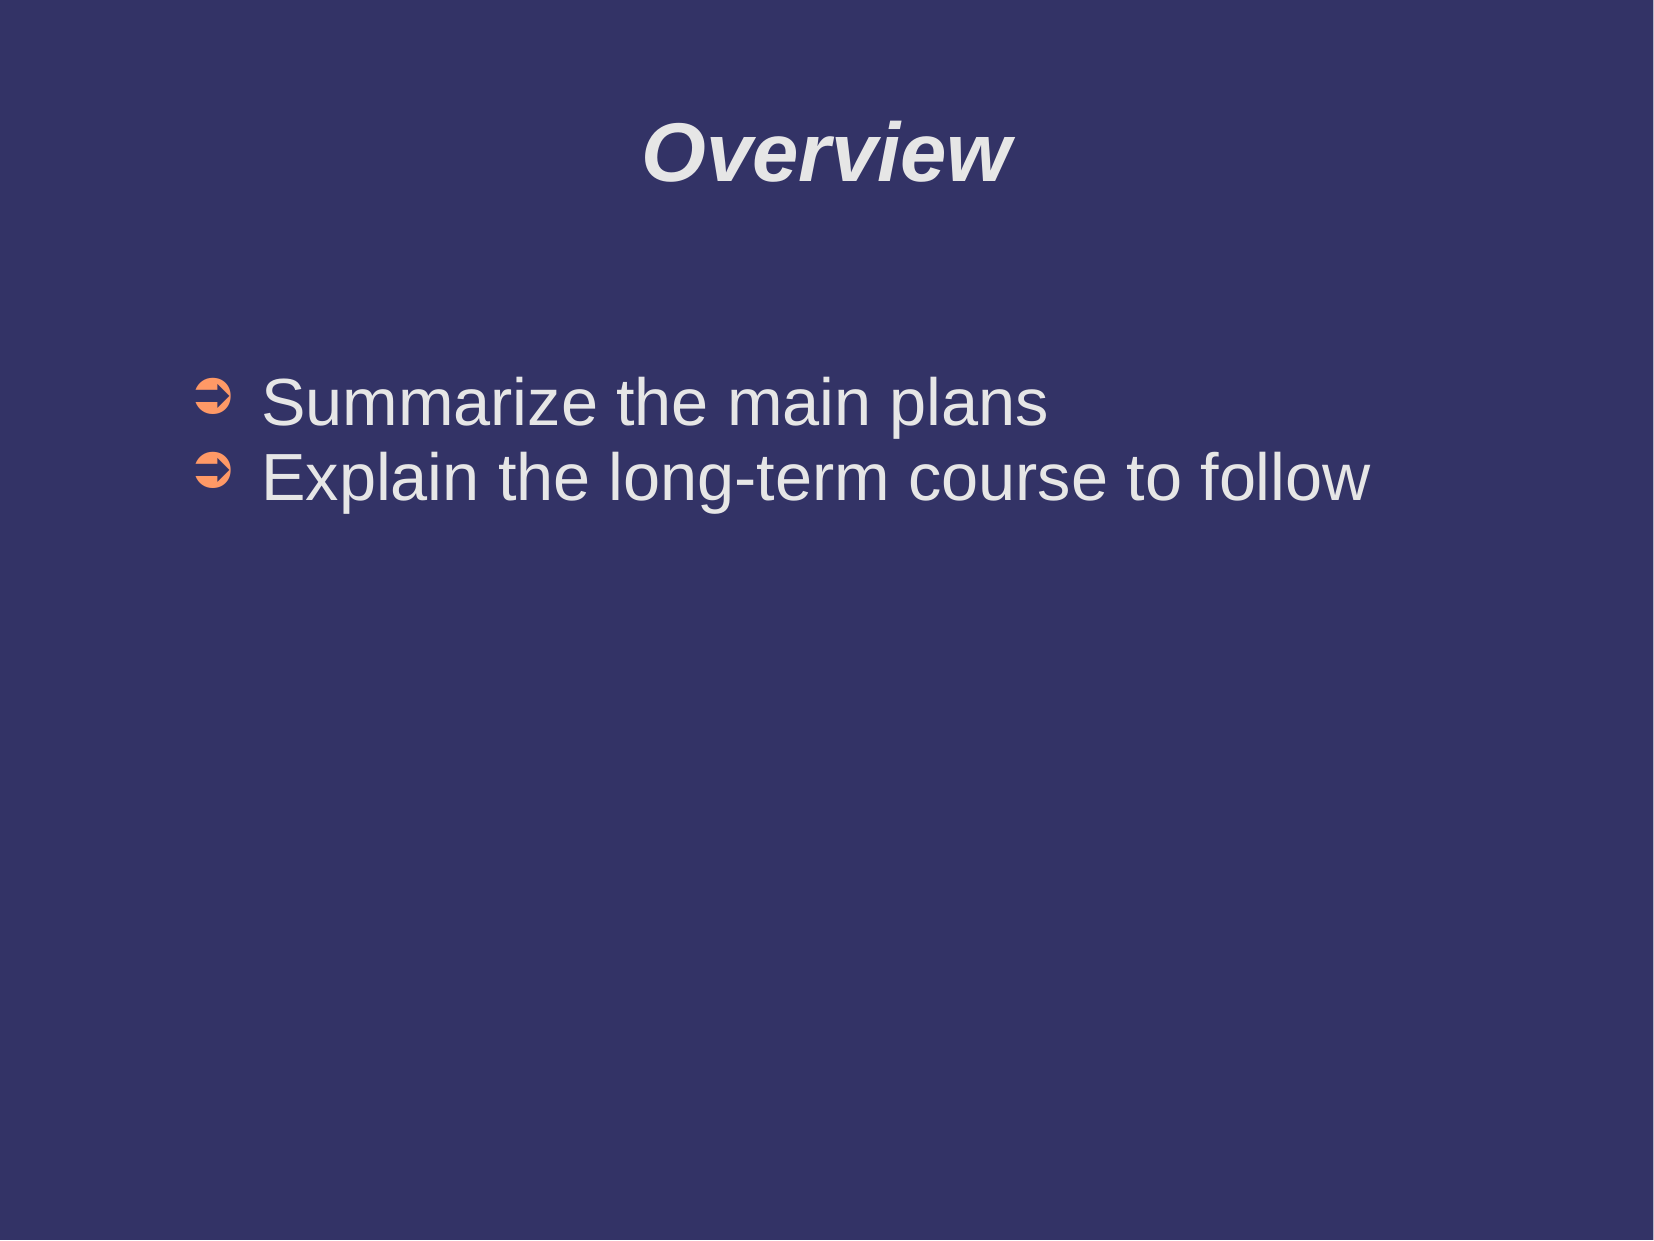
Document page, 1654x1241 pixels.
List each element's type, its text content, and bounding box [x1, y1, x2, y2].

title Overview [82, 49, 1571, 257]
list Summarize the main plans Explain the long-term course to follow [178, 364, 1570, 1147]
